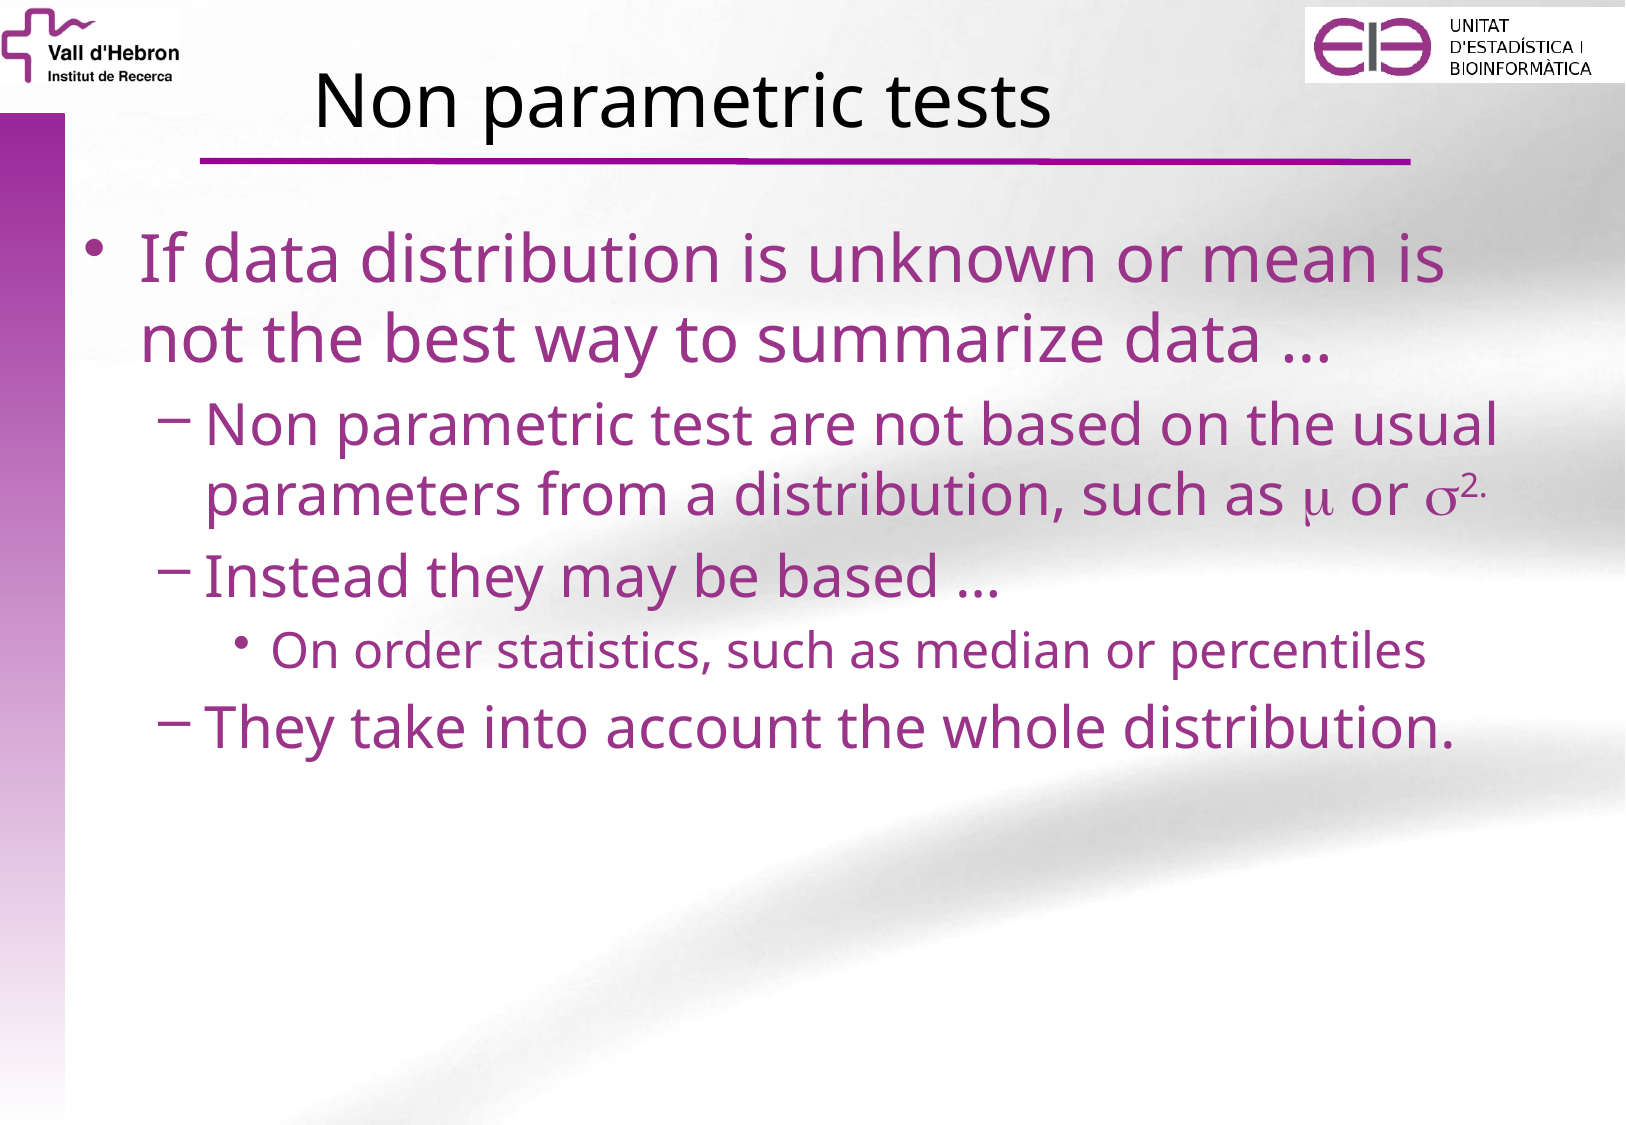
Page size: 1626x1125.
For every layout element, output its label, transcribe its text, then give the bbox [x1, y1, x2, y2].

list If data distribution is unknown or mean is not the best way to summarize data … Non parametric test are not based on the usual parameters from a distribution, such as m or s2. Instead they may be based … On order statistics, such as median or percentiles They take into account the whole distribution. [68, 208, 1569, 986]
title Non parametric tests [81, 45, 1285, 173]
picture [0, 0, 1625, 1125]
